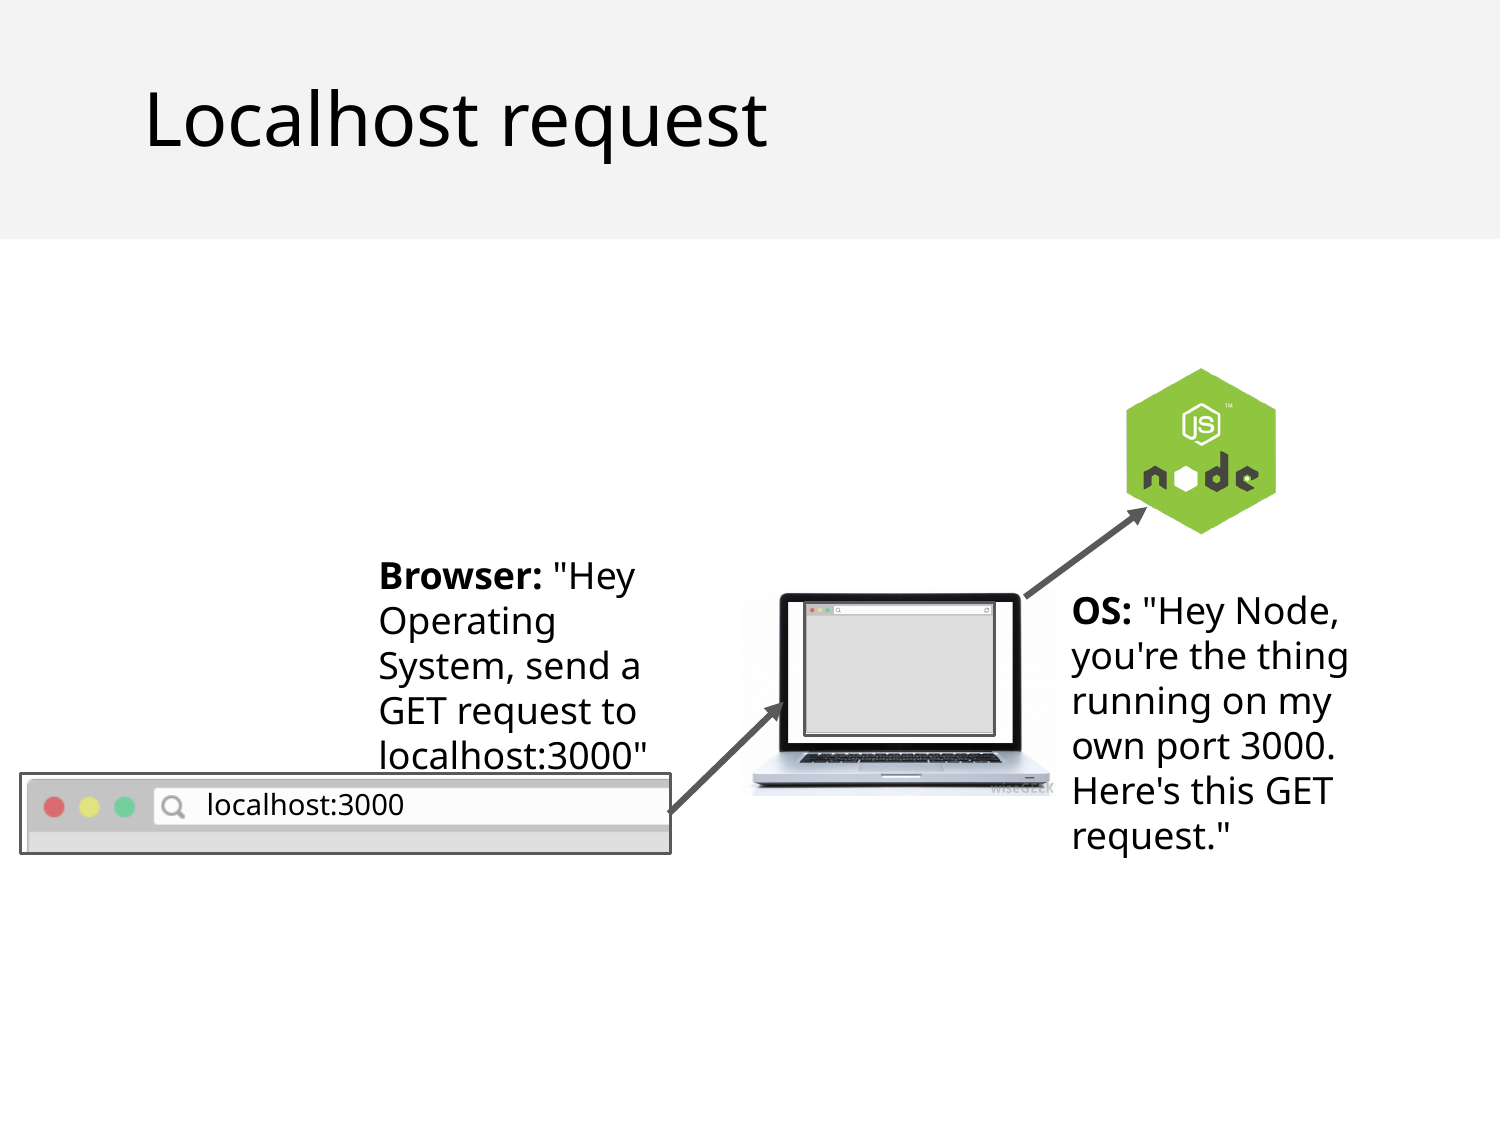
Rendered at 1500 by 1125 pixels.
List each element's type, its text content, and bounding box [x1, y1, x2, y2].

picture [22, 775, 669, 852]
picture [740, 588, 1056, 796]
text_box localhost:3000 [191, 771, 623, 843]
title Localhost request [128, 56, 1372, 183]
text_box Browser: "Hey Operating System, send a GET request to localhost:3000" [363, 536, 713, 776]
picture [1115, 366, 1286, 537]
text_box OS: "Hey Node, you're the thing running on my own port 3000. Here's this GET request." [1056, 572, 1424, 812]
